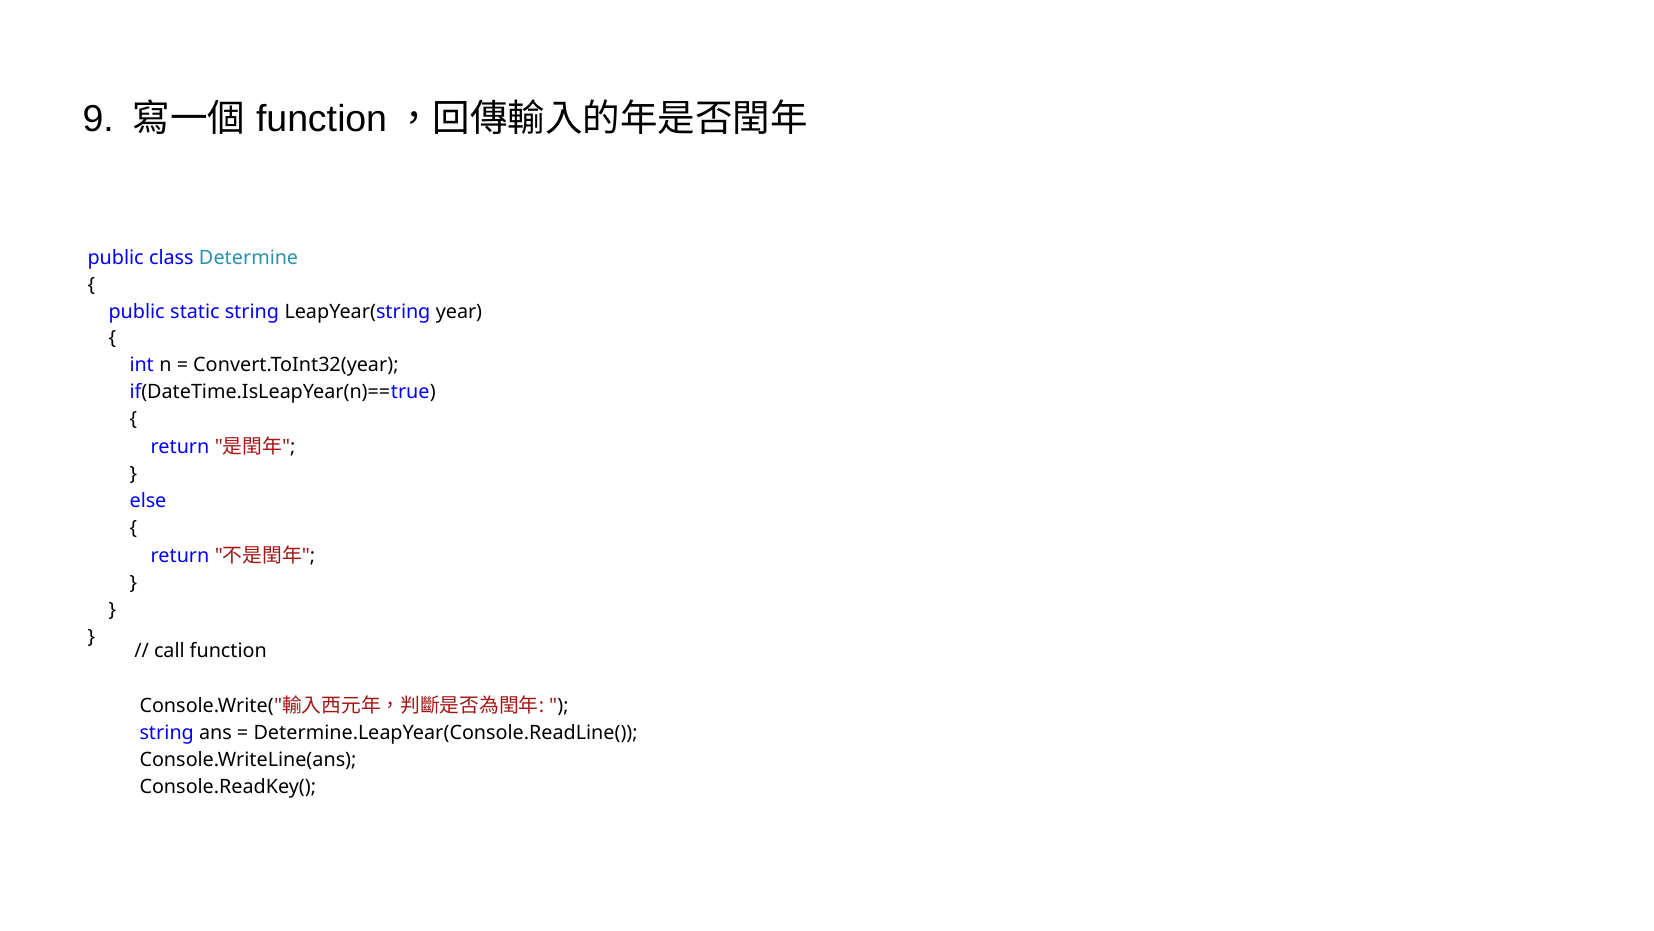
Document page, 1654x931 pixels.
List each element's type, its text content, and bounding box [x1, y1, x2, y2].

text_box public class Determine { public static string LeapYear(string year) { int n = Convert.ToInt32(year); if(DateTime.IsLeapYear(n)==true) { return "是閏年"; } else { return "不是閏年"; } } } [72, 236, 739, 548]
text_box // call function Console.Write("輸入西元年，判斷是否為閏年: "); string ans = Determine.LeapYear(Console.ReadLine()); Console.WriteLine(ans); Console.ReadKey(); [119, 628, 680, 768]
title 9. 寫一個function，回傳輸入的年是否閏年 [82, 37, 1571, 193]
